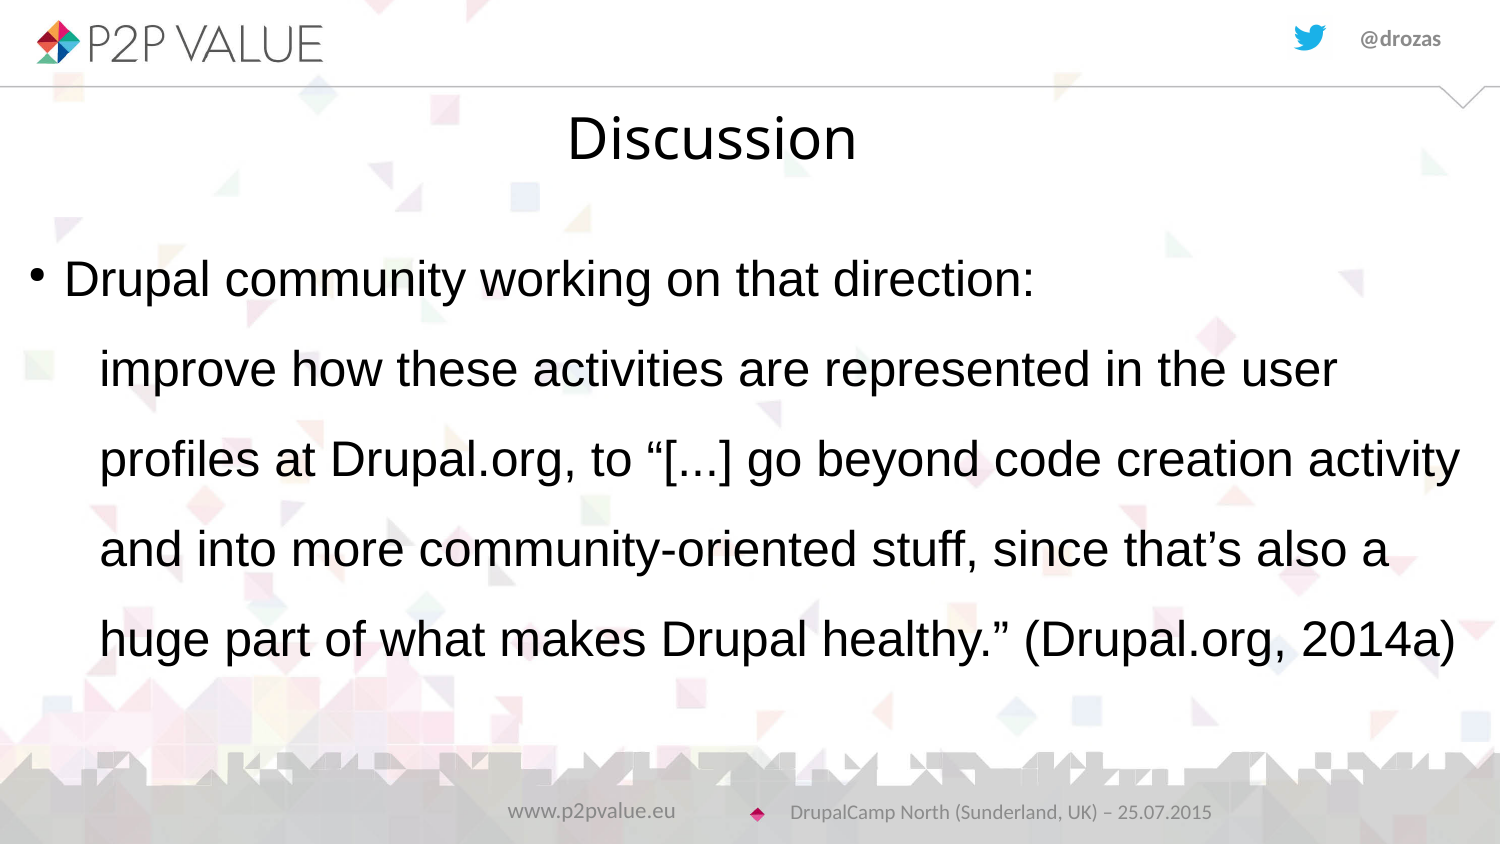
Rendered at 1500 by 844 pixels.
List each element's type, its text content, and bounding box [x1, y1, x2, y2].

title Discussion [60, 92, 1366, 181]
picture [0, 0, 1500, 844]
text_box www.p2pvalue.eu [501, 789, 720, 829]
text_box @drozas [1333, 15, 1455, 60]
text_box DrupalCamp North (Sunderland, UK) – 25.07.2015 [777, 788, 1470, 834]
subtitle Drupal community working on that direction: improve how these activities are represented in the user profiles at Drupal.org, to “[...] go beyond code creation activity and into more community-oriented stuff, since that’s also a huge part of what makes Drupal healthy.” (Drupal.org, 2014a) [15, 210, 1496, 766]
